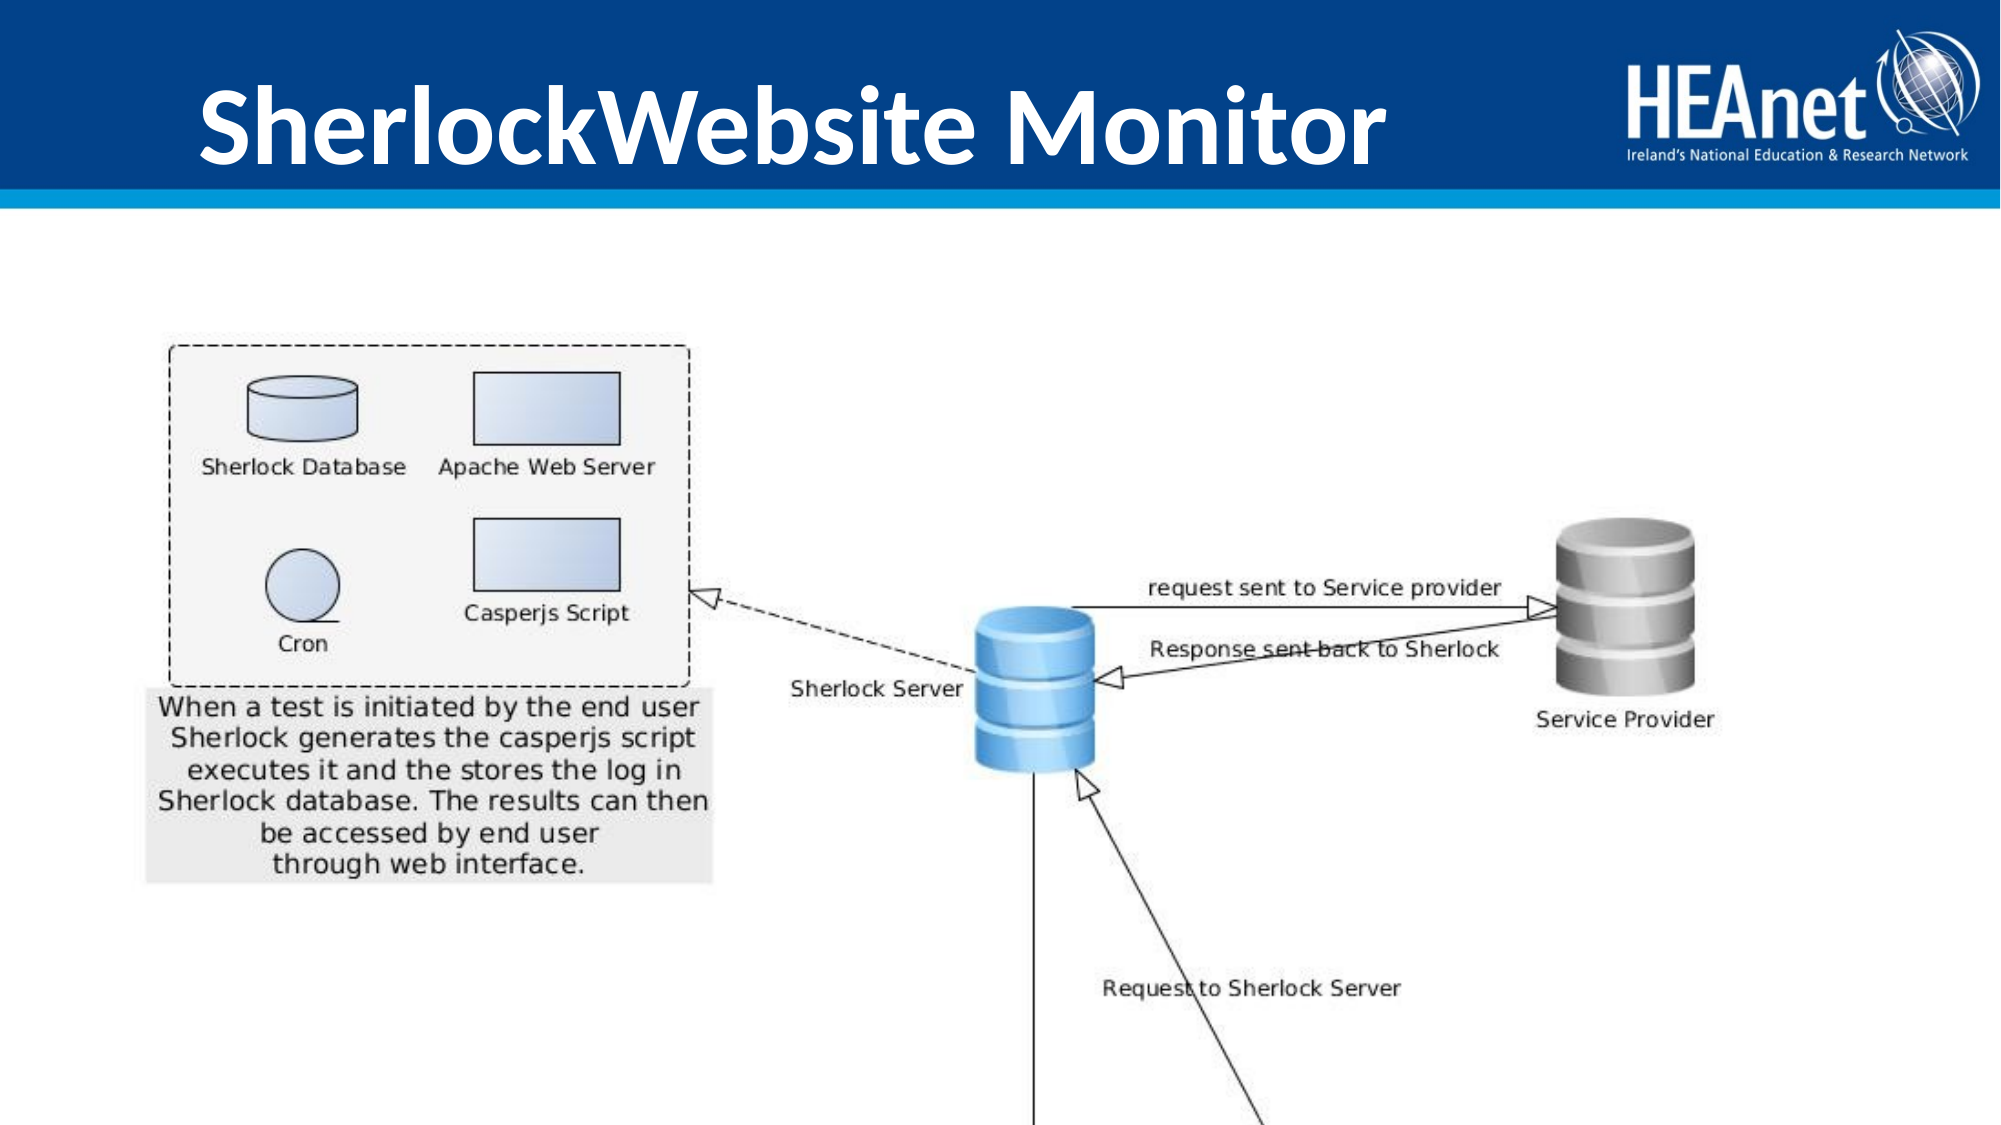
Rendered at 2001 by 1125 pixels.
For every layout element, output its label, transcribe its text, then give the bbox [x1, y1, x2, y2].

picture [0, 0, 2001, 189]
text_box SherlockWebsite Monitor [54, 44, 1559, 194]
picture [0, 208, 2001, 1125]
